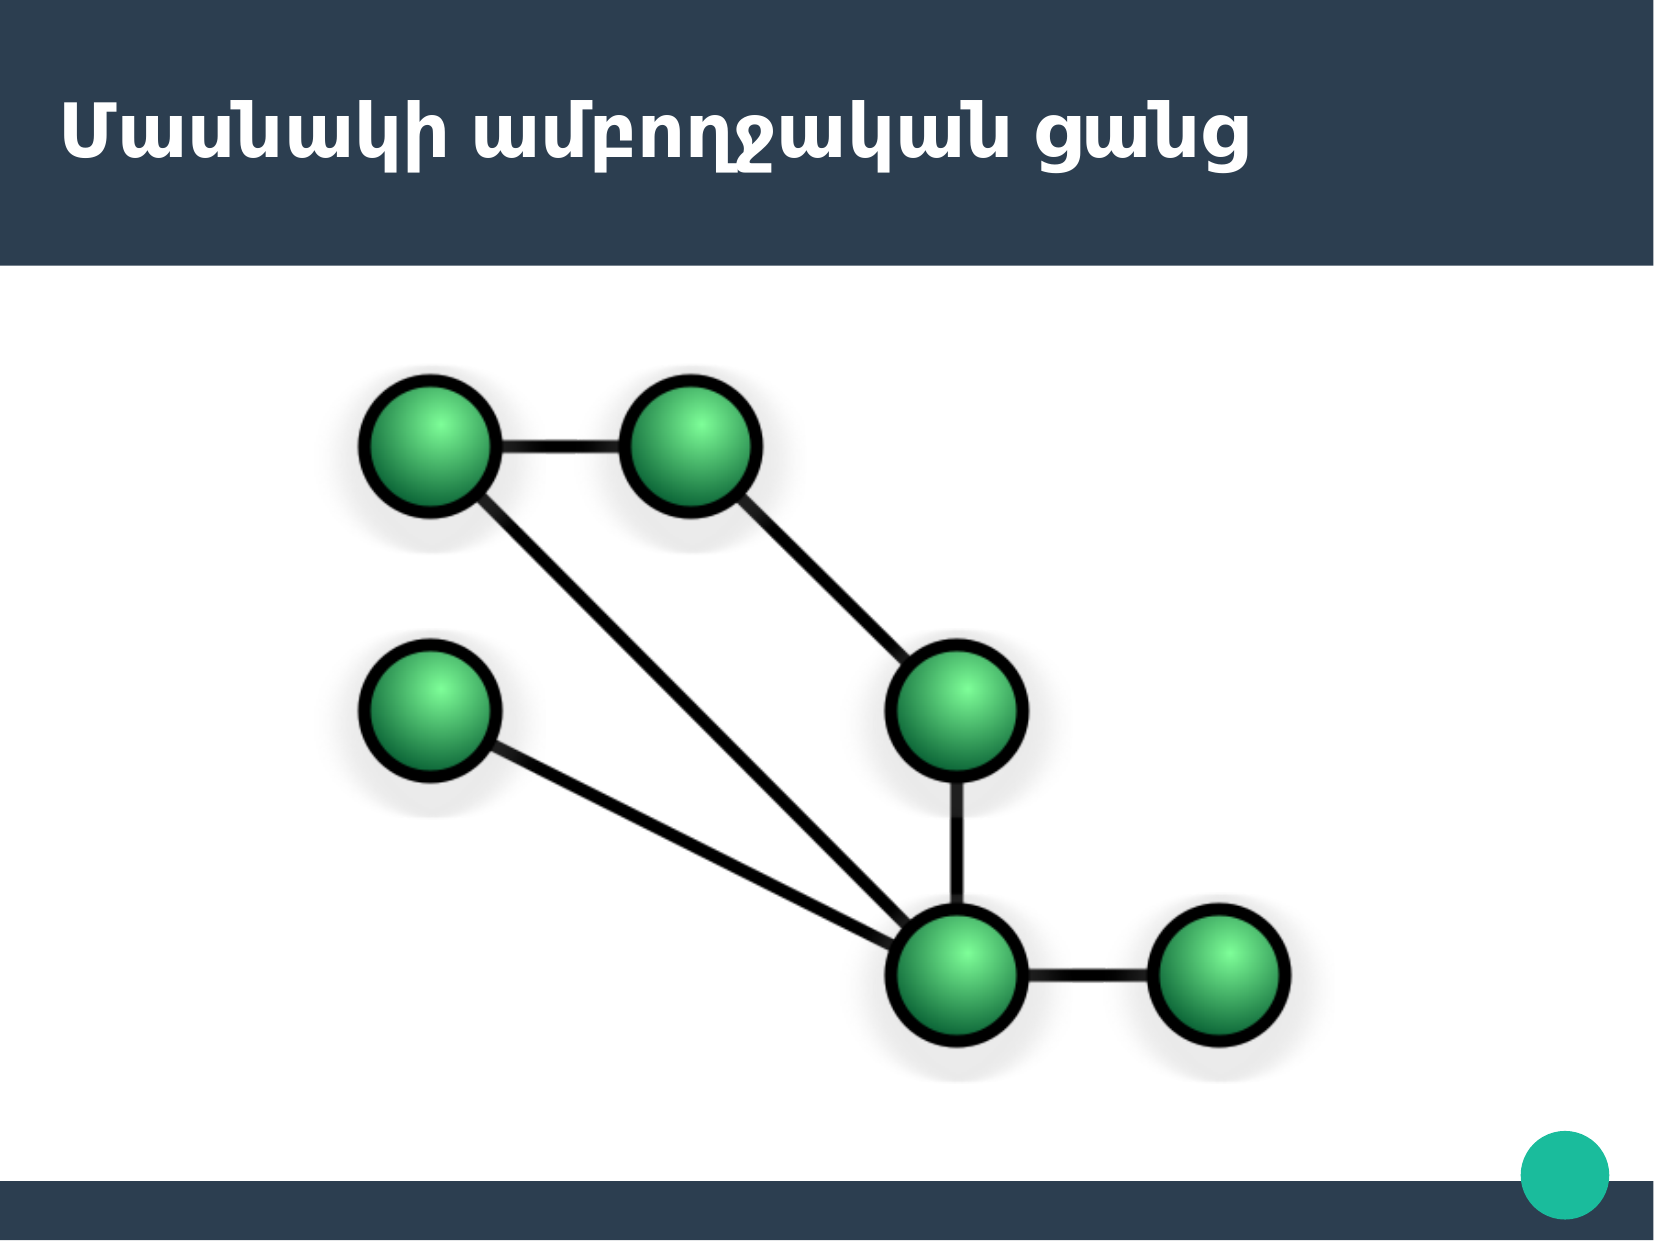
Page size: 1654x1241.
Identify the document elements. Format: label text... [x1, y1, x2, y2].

picture [284, 324, 1370, 1152]
title Մասնակի ամբողջական ցանց [59, 49, 1595, 207]
